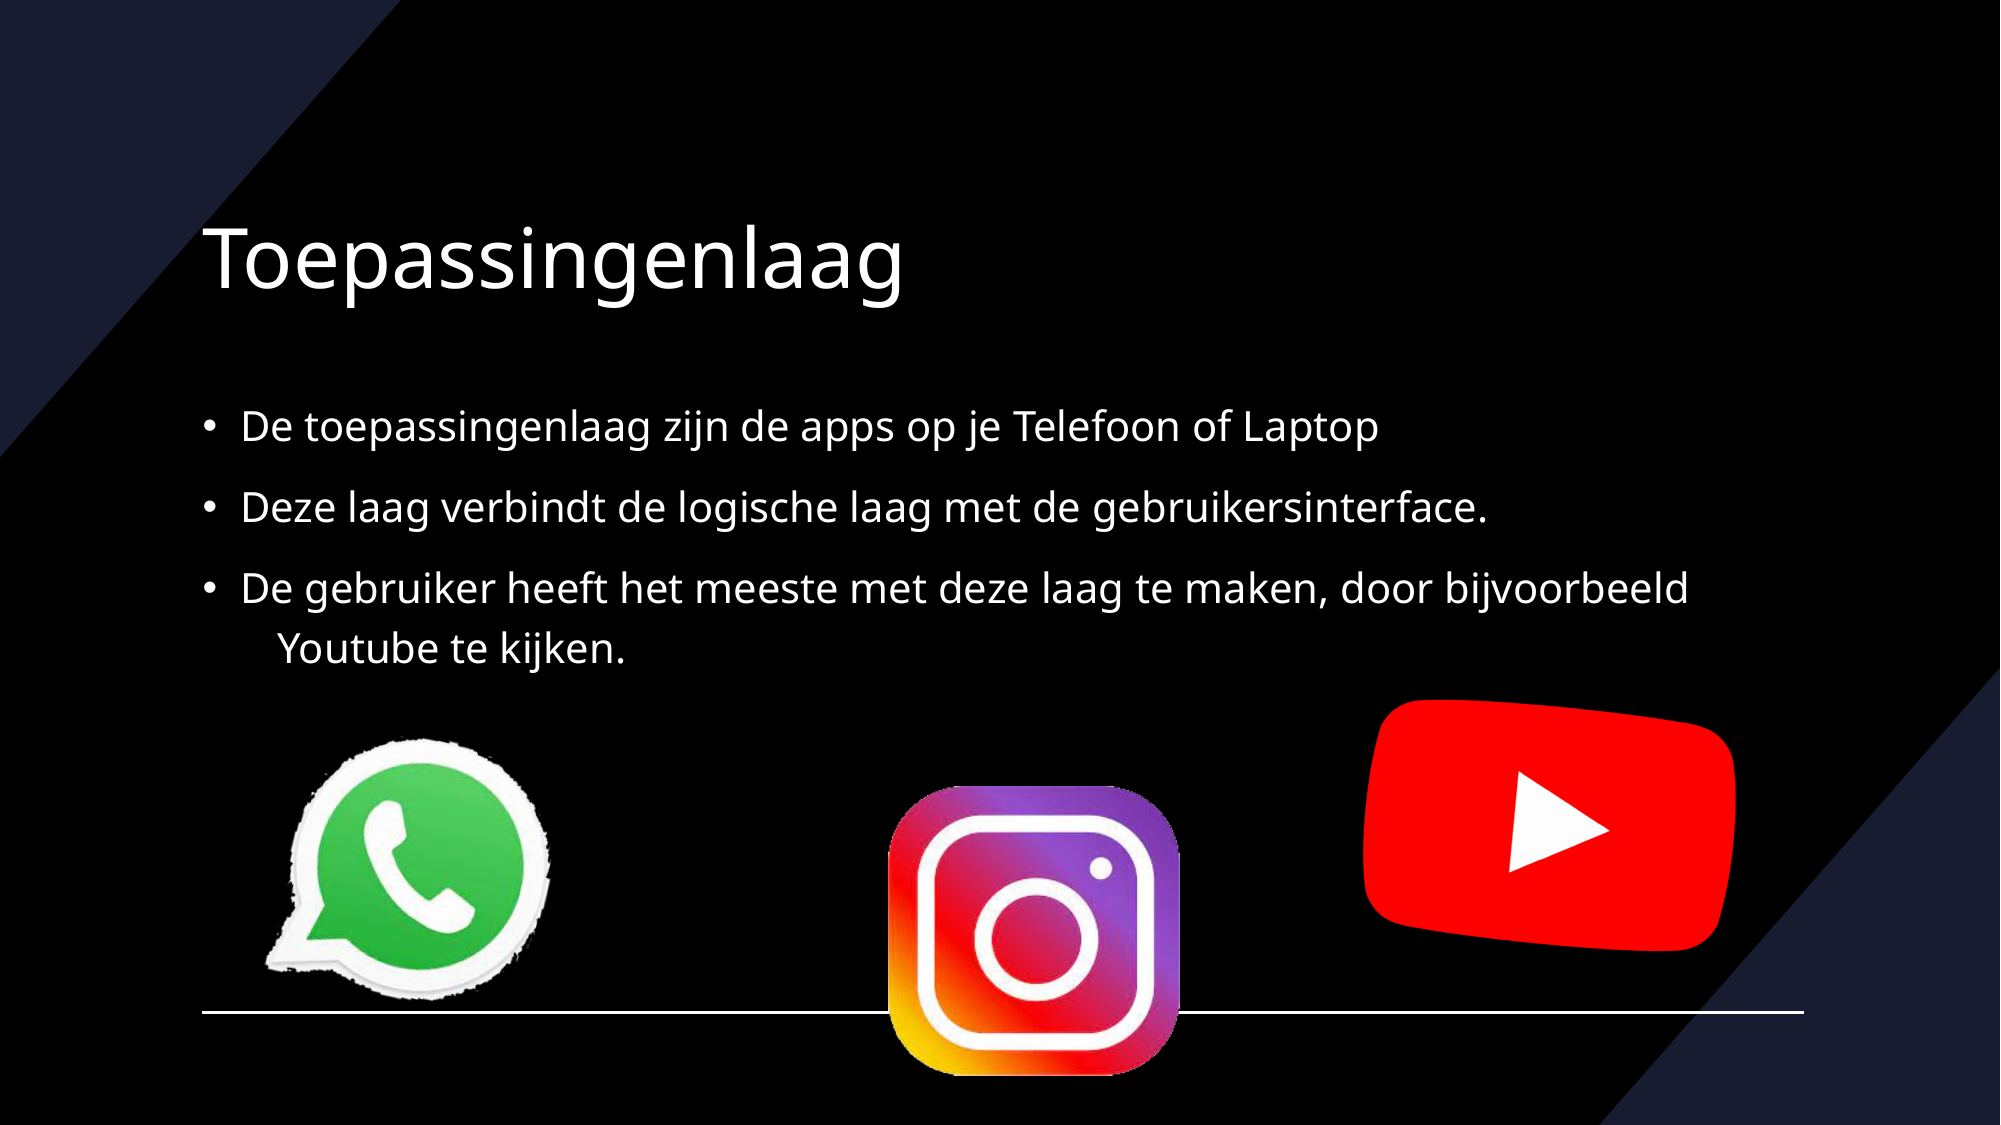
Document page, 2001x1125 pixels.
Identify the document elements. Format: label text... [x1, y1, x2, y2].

title Toepassingenlaag [187, 143, 1813, 367]
picture [1351, 688, 1748, 962]
list De toepassingenlaag zijn de apps op je Telefoon of Laptop Deze laag verbindt de logische laag met de gebruikersinterface. De gebruiker heeft het meeste met deze laag te maken, door bijvoorbeeld Youtube te kijken. [187, 382, 1813, 968]
picture [888, 786, 1180, 1076]
picture [242, 693, 596, 1048]
